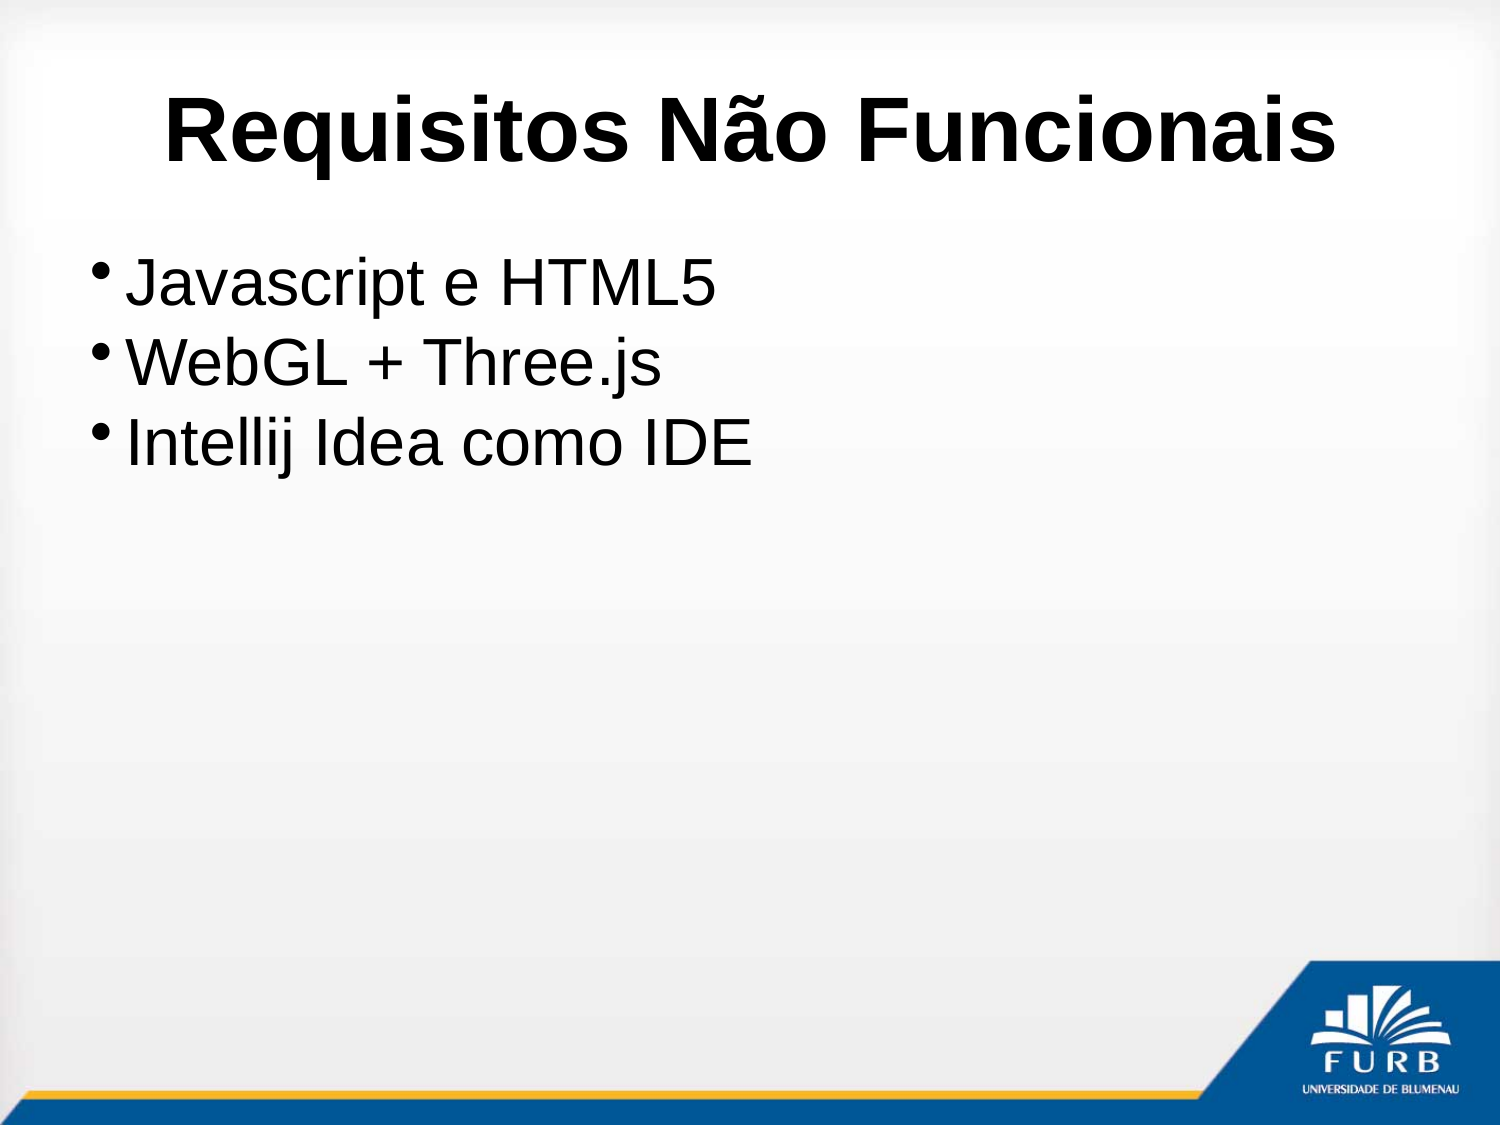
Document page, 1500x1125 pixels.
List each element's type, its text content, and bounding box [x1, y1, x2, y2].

text_box Javascript e HTML5 WebGL + Three.js Intellij Idea como IDE [74, 231, 1425, 1000]
picture [0, 0, 1500, 1125]
text_box Requisitos Não Funcionais [76, 30, 1427, 219]
